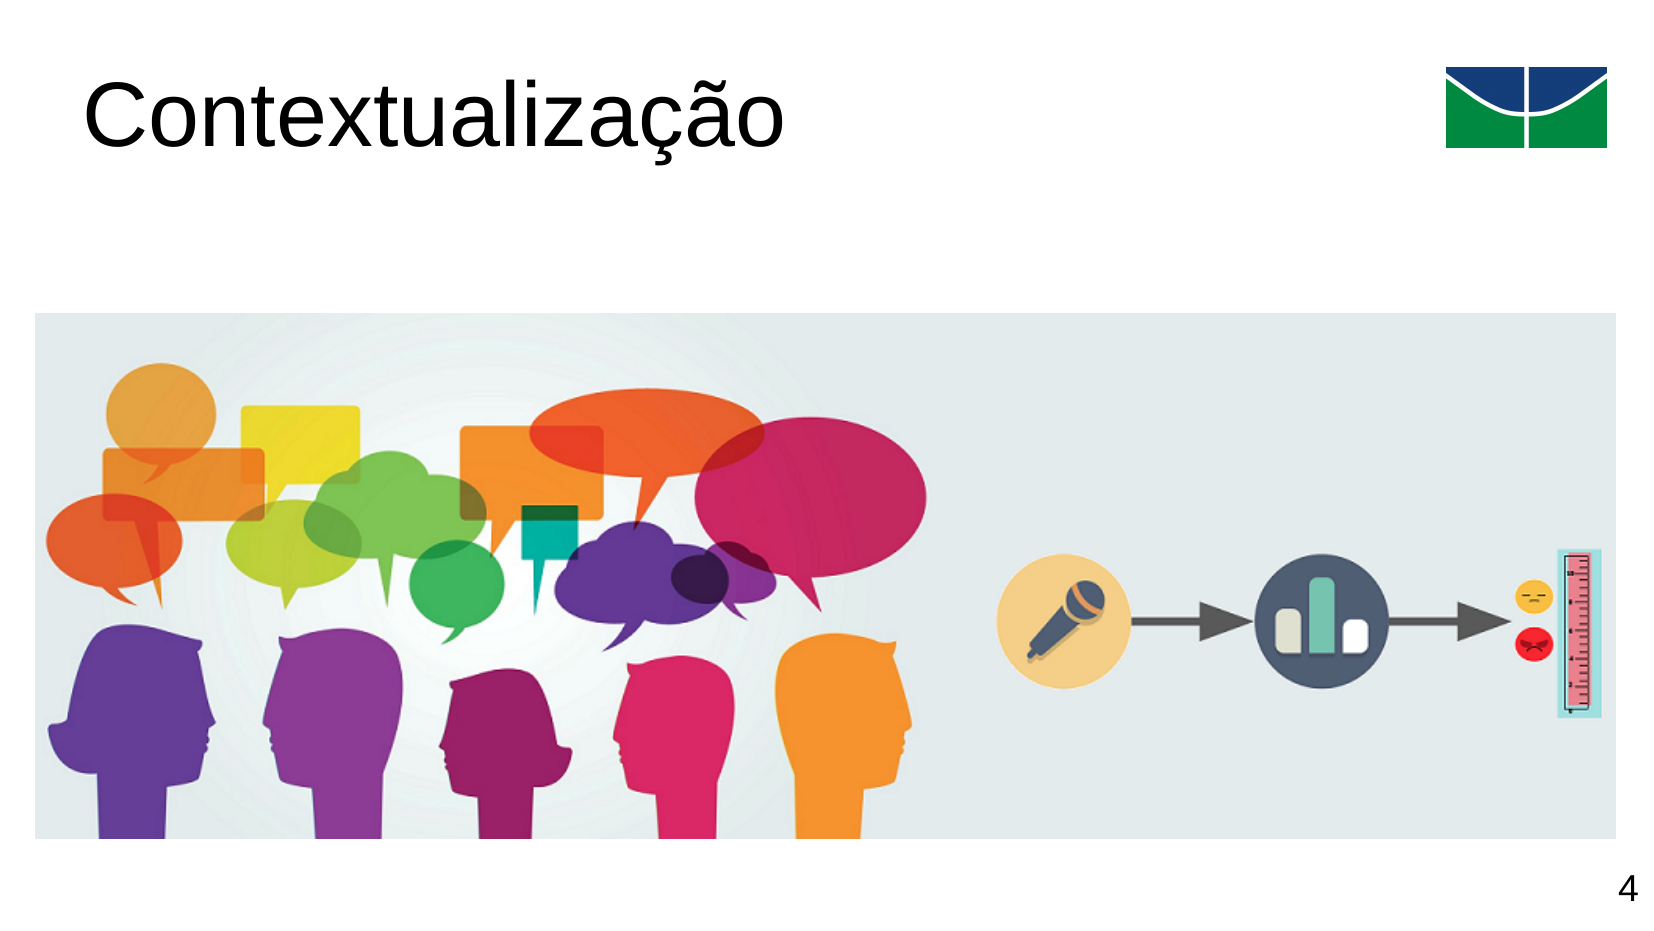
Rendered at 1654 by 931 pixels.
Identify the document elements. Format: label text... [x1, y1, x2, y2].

picture [35, 313, 1616, 839]
text_box <number> [1024, 860, 1654, 931]
picture [1571, 67, 1607, 148]
title Contextualização [82, 37, 1571, 193]
